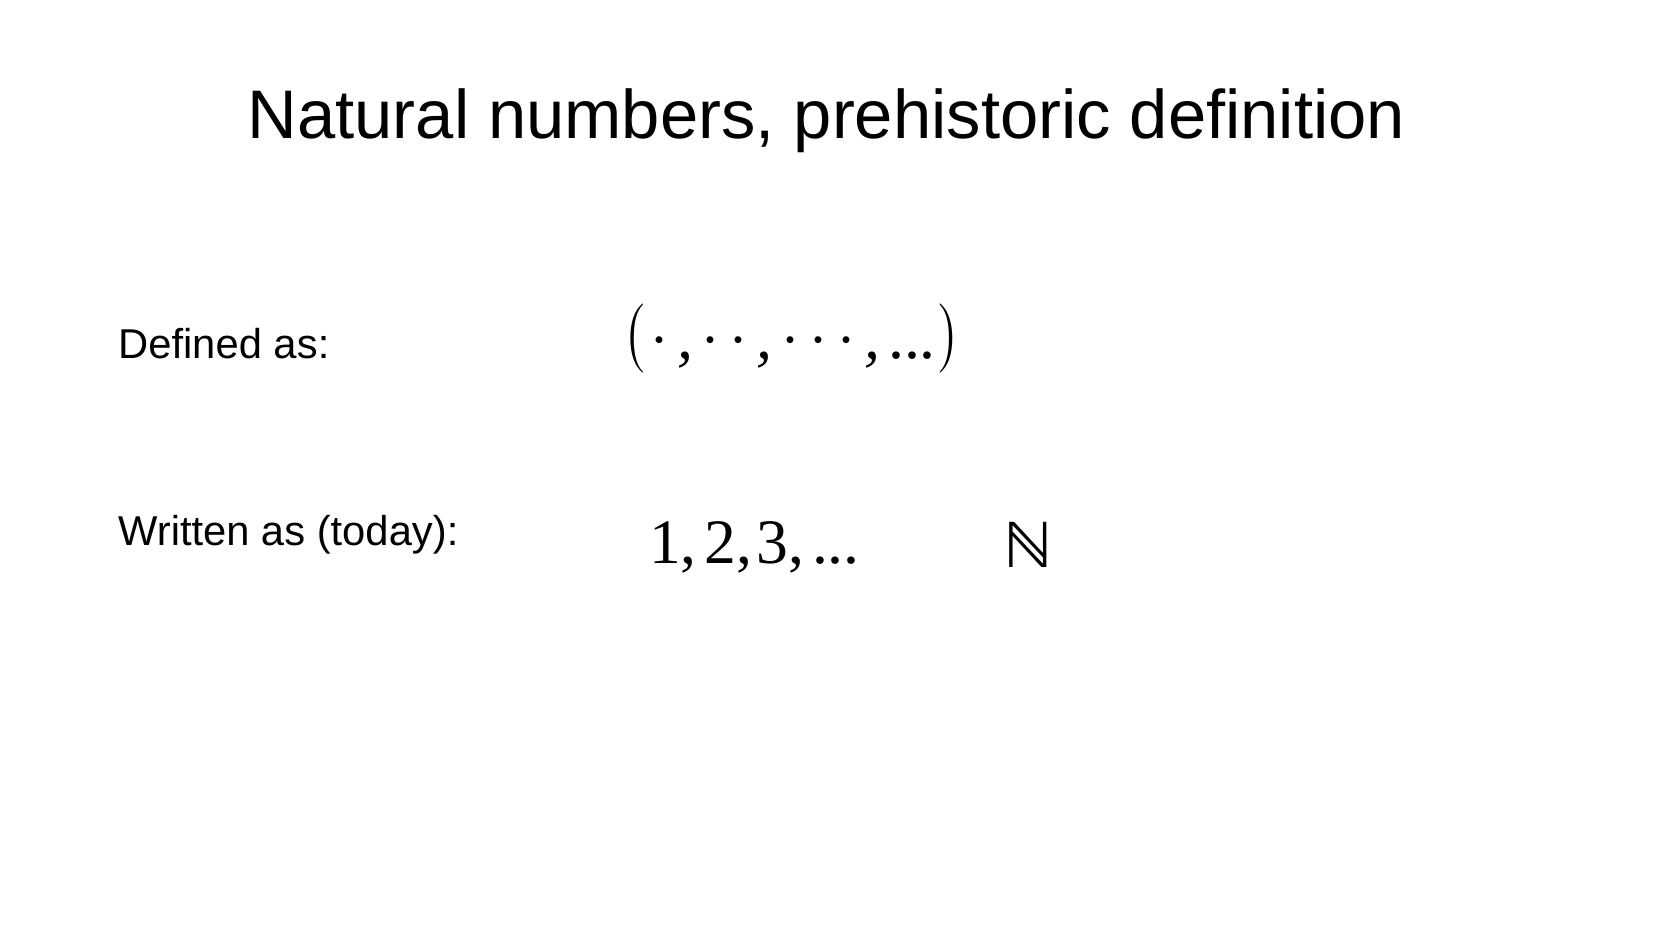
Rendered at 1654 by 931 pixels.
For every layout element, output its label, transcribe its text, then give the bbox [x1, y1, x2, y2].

chart [609, 298, 975, 376]
chart [633, 507, 875, 579]
chart [987, 512, 1078, 583]
subtitle Defined as: Written as (today): [82, 193, 1571, 787]
title Natural numbers, prehistoric definition [82, 37, 1571, 193]
